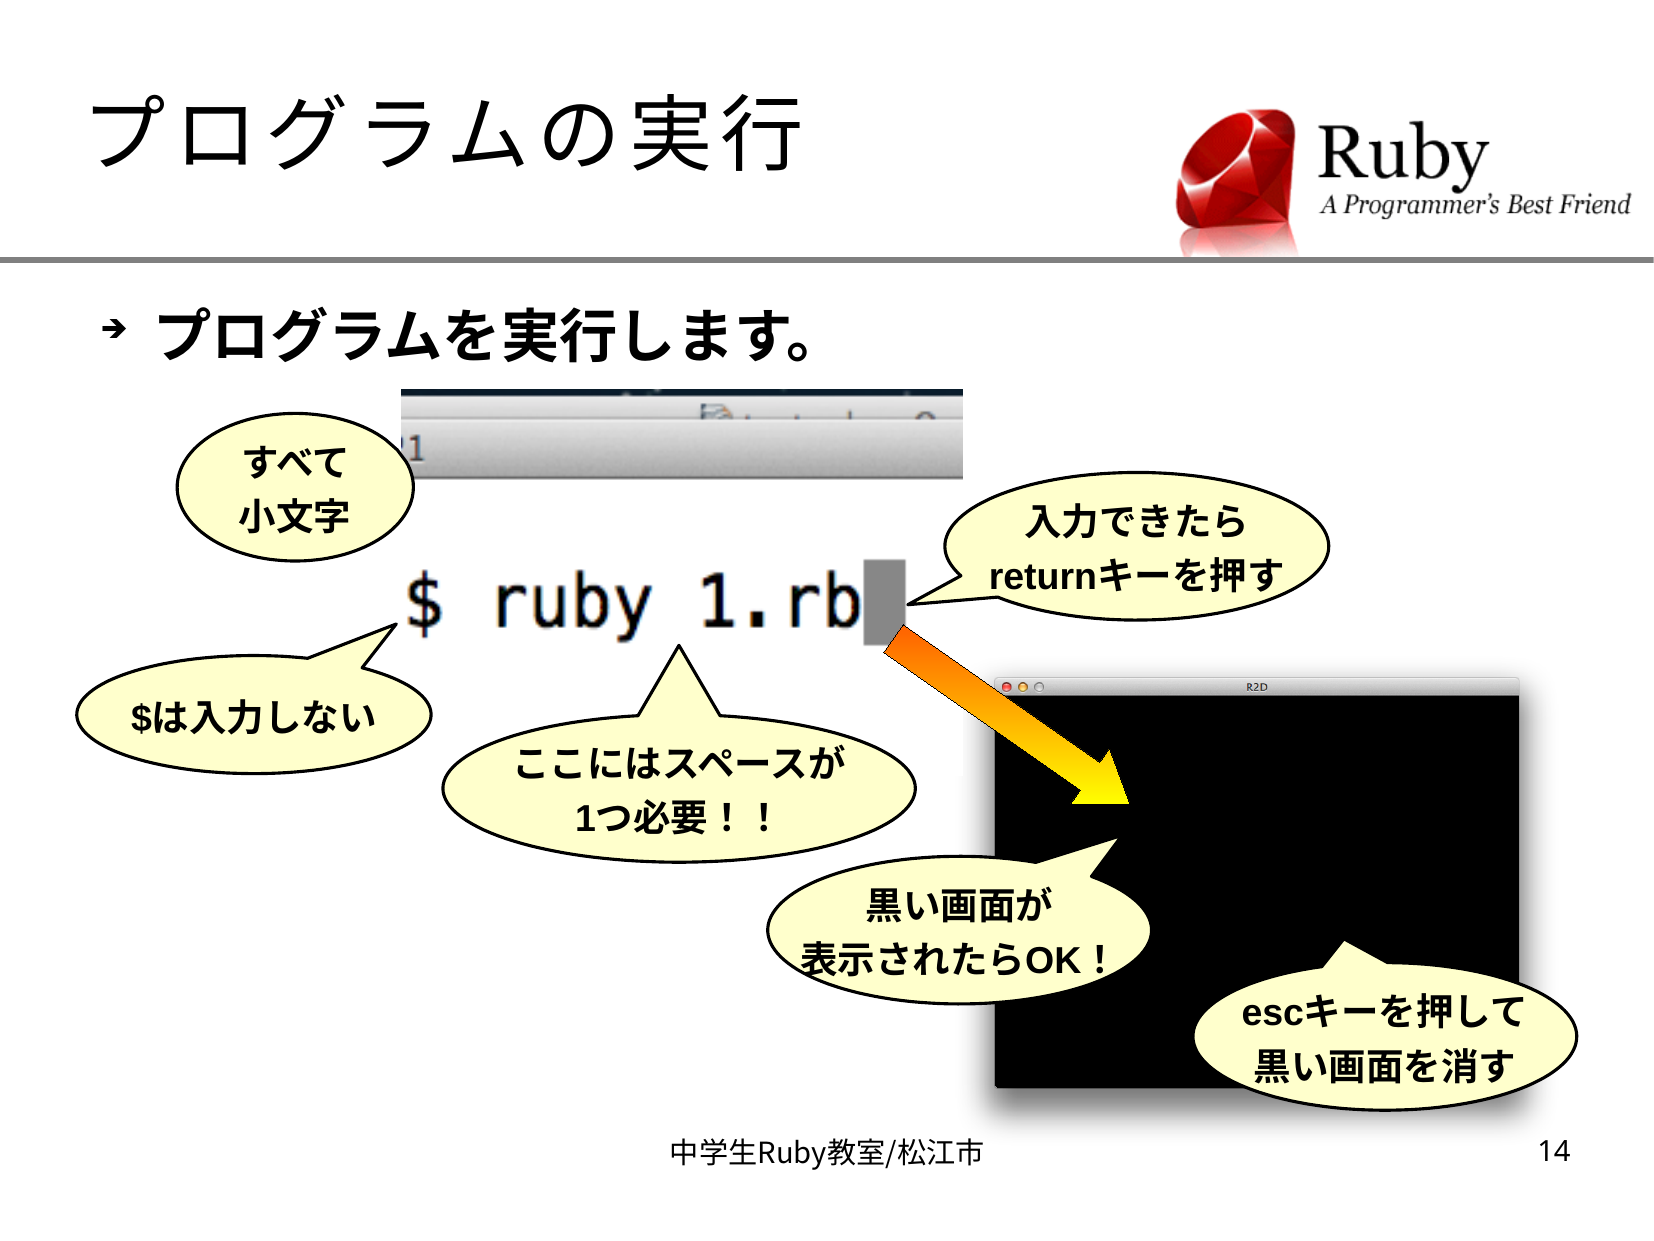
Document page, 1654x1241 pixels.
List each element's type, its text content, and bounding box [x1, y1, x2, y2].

text_box [883, 624, 1131, 805]
title プログラムの実行 [82, 49, 1152, 207]
text_box ここにはスペースが 1つ必要！！ [442, 645, 916, 863]
text_box escキーを押して 黒い画面を消す [1192, 938, 1577, 1111]
list プログラムを実行します。 [1432, 1056, 1571, 1109]
text_box 黒い画面が 表示されたらOK！ [767, 835, 1152, 1004]
list プログラムを実行します。 [82, 290, 1571, 1109]
text_box 入力できたら returnキーを押す [907, 472, 1329, 621]
text_box $は入力しない [76, 623, 432, 774]
picture [948, 1109, 1565, 1152]
picture [1160, 82, 1654, 257]
text_box すべて 小文字 [177, 413, 414, 562]
